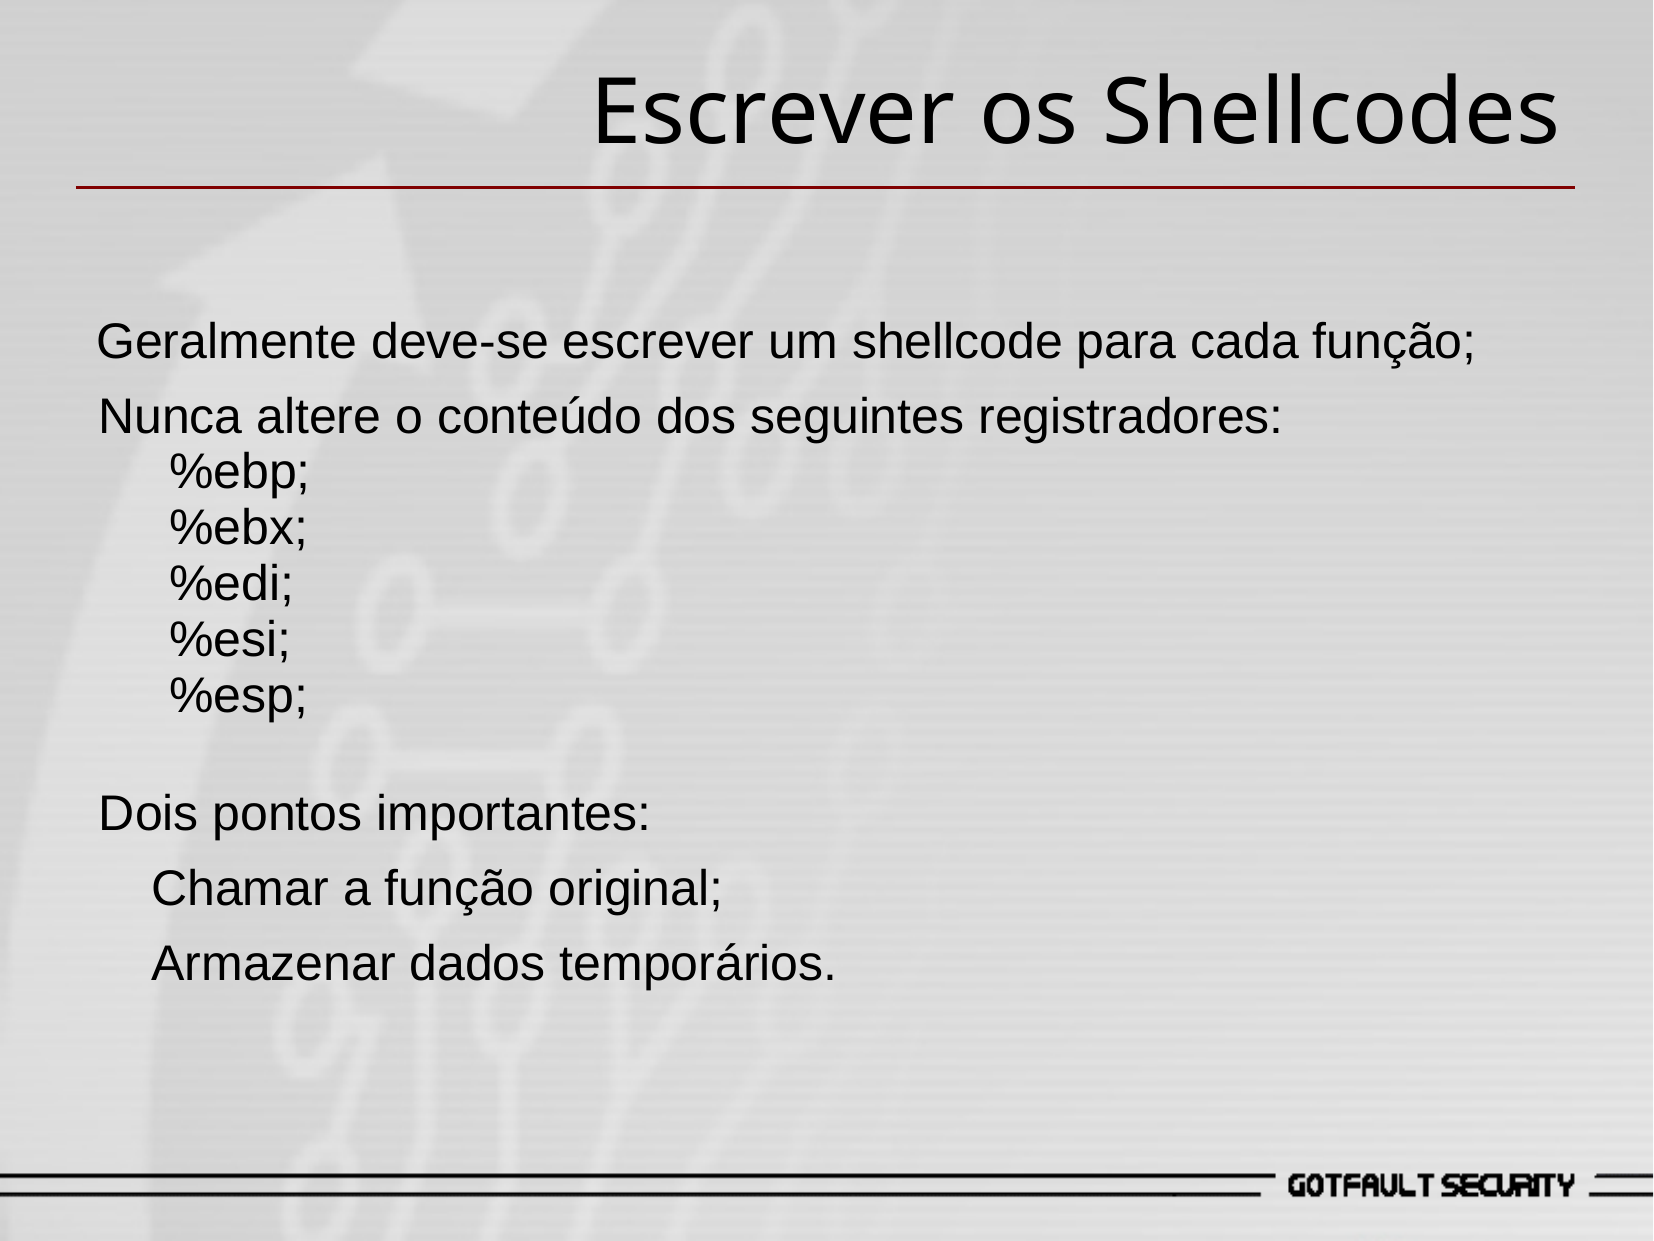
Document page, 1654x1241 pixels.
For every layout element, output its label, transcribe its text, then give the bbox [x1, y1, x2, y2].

text_box Geralmente deve-se escrever um shellcode para cada função; [67, 305, 1586, 383]
picture [0, 0, 1654, 1241]
text_box Escrever os Shellcodes [75, 37, 1576, 196]
text_box Chamar a função original; [122, 853, 813, 928]
text_box Armazenar dados temporários. [122, 928, 971, 1006]
text_box Nunca altere o conteúdo dos seguintes registradores: %ebp; %ebx; %edi; %esi; %esp; [69, 380, 1458, 768]
text_box Dois pontos importantes: [70, 778, 858, 856]
